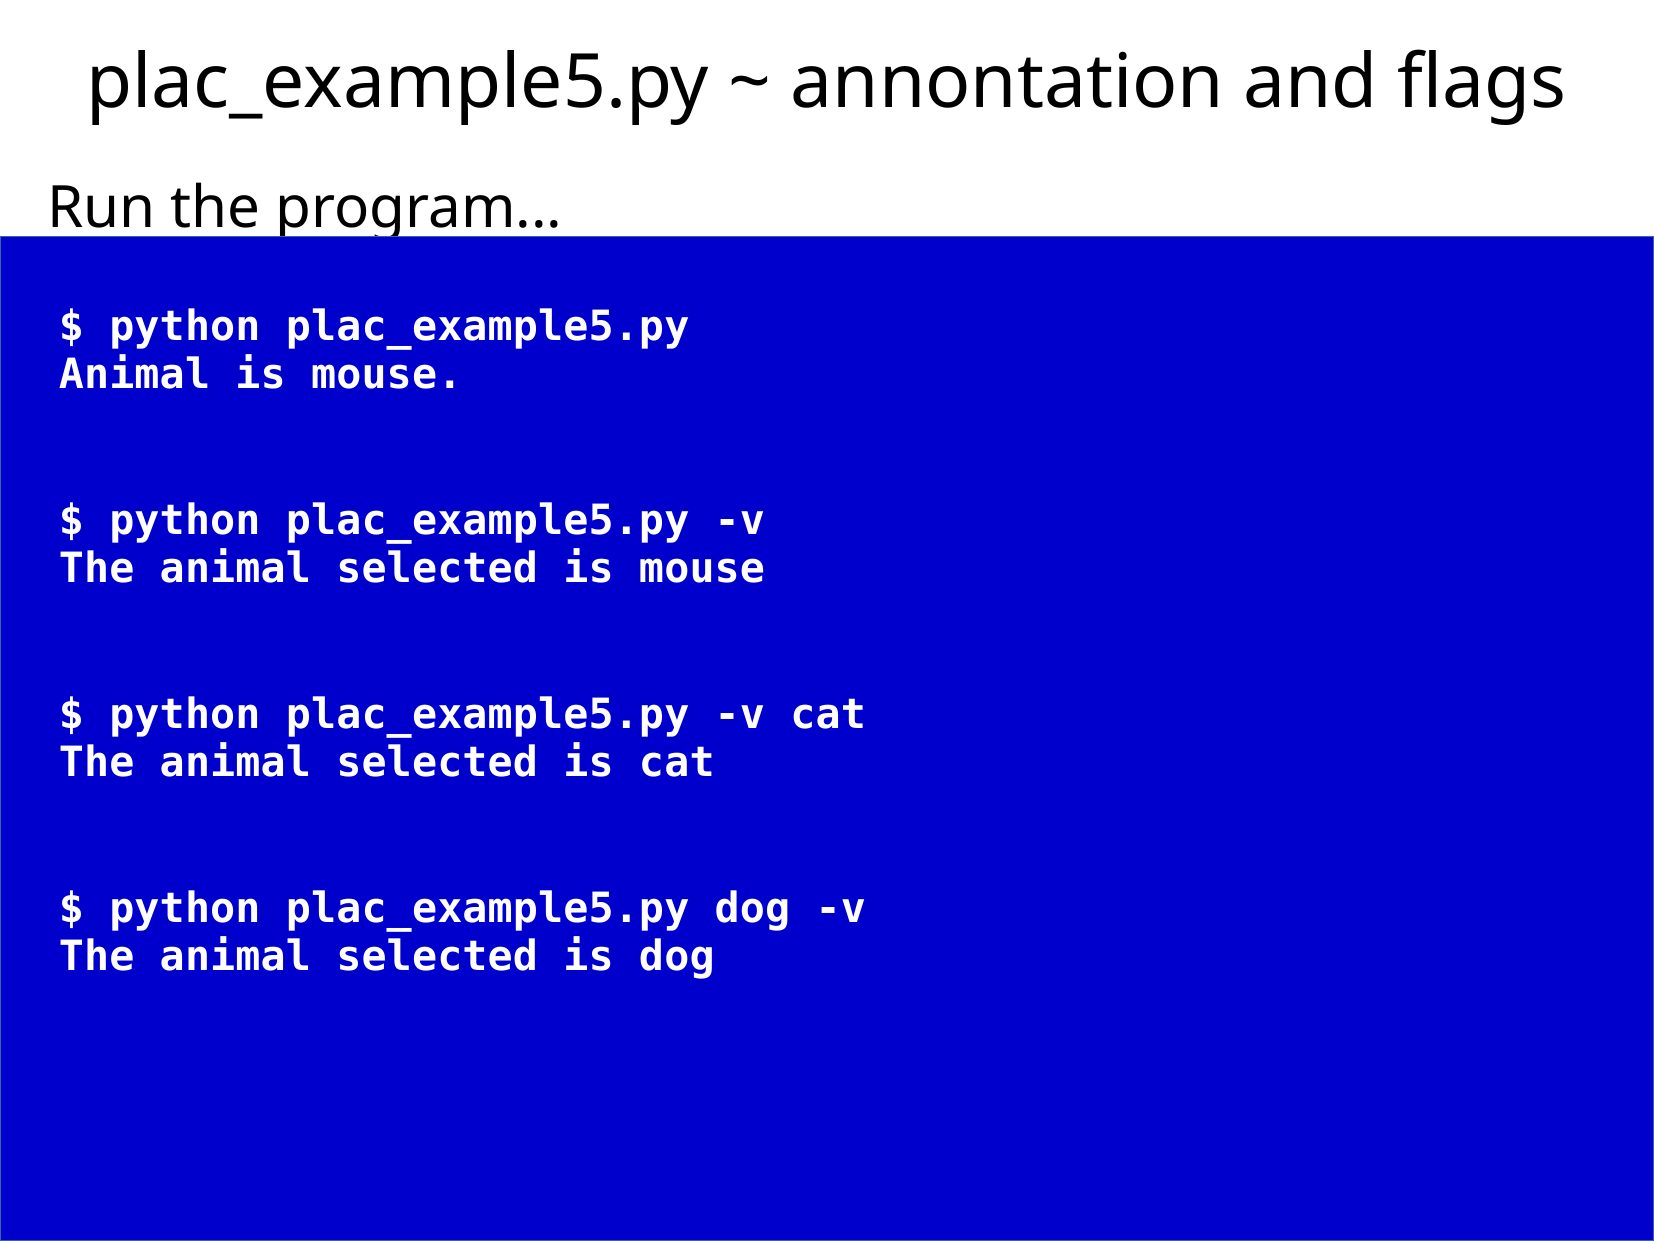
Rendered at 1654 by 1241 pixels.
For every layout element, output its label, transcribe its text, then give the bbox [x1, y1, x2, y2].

text_box $ python plac_example5.py Animal is mouse. $ python plac_example5.py -v The animal selected is mouse $ python plac_example5.py -v cat The animal selected is cat $ python plac_example5.py dog -v The animal selected is dog [0, 236, 1654, 1241]
subtitle [70, 154, 1642, 236]
title plac_example5.py ~ annontation and flags [82, 36, 1571, 120]
text_box Run the program... [47, 165, 1619, 236]
